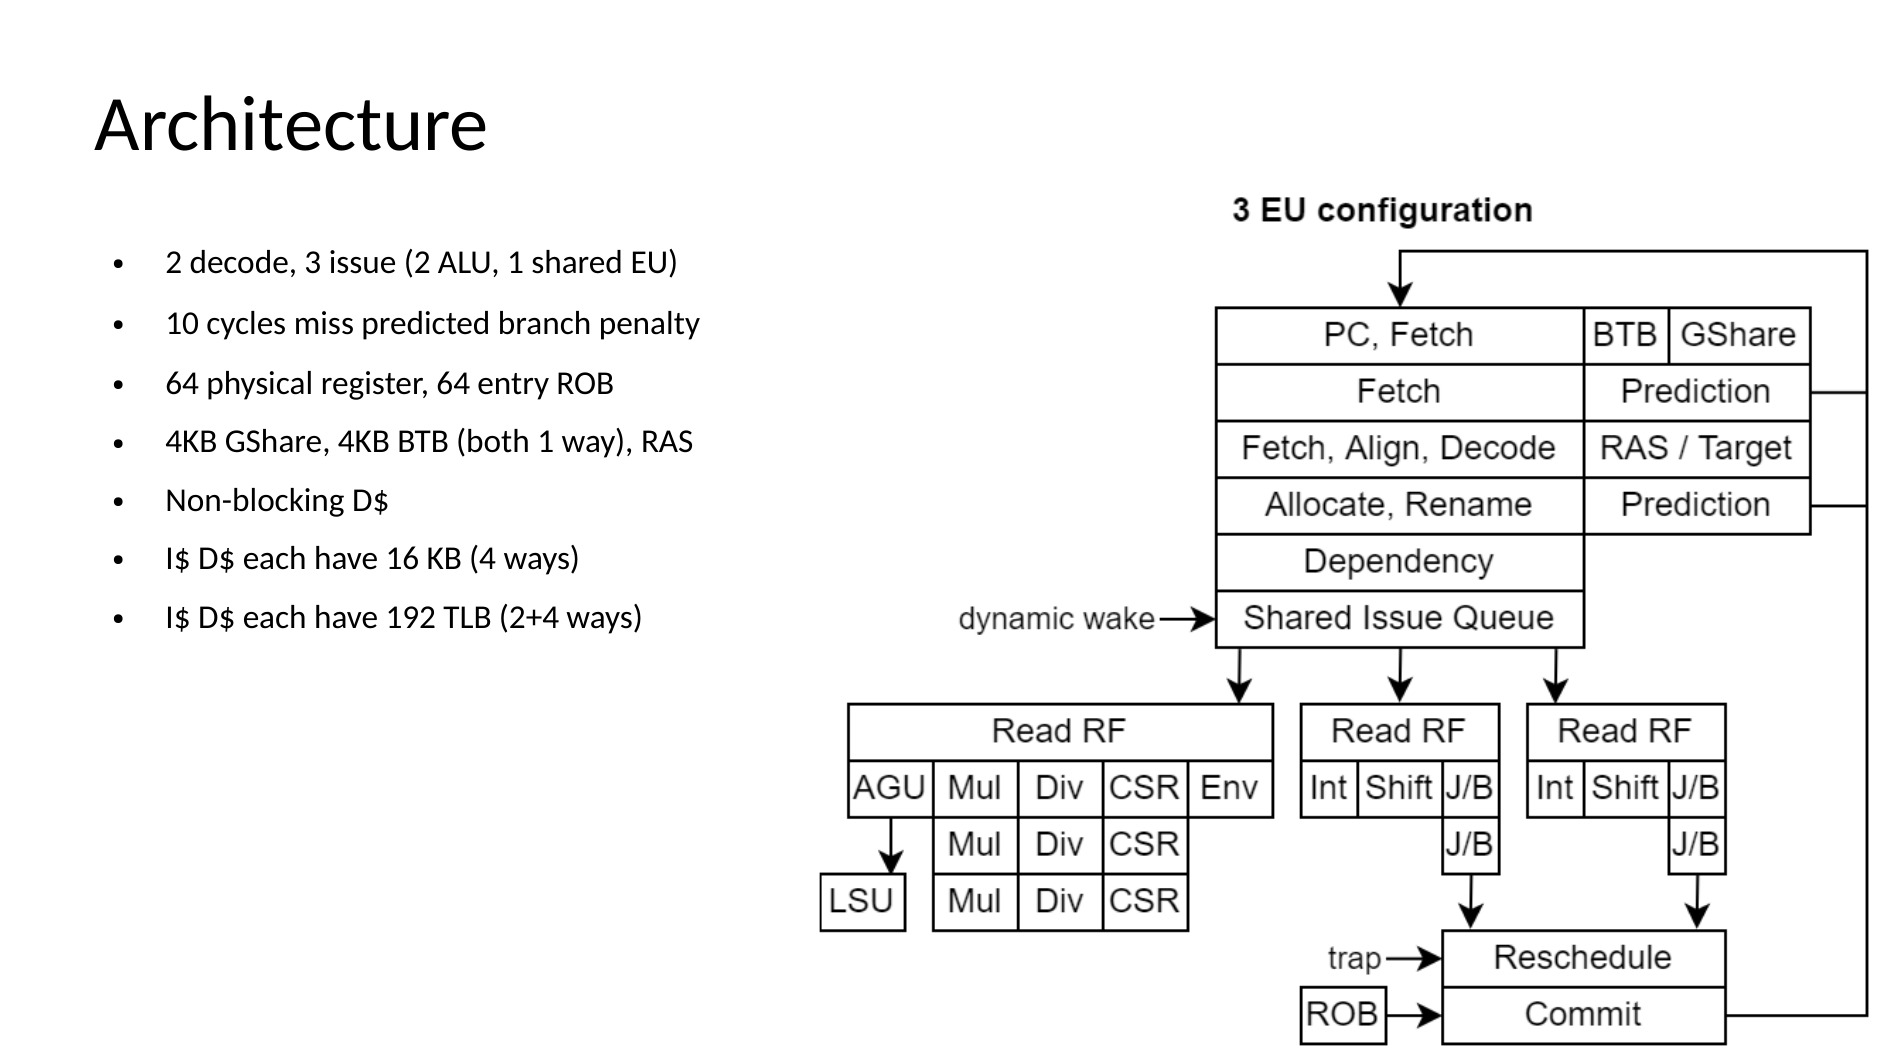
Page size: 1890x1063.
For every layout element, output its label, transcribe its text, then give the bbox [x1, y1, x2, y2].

picture [819, 165, 1890, 1063]
list 2 decode, 3 issue (2 ALU, 1 shared EU) 10 cycles miss predicted branch penalty 64 physical register, 64 entry ROB 4KB GShare, 4KB BTB (both 1 way), RAS Non-blocking D$ I$ D$ each have 16 KB (4 ways) I$ D$ each have 192 TLB (2+4 ways) [94, 248, 819, 1063]
title Architecture [94, 42, 1796, 220]
